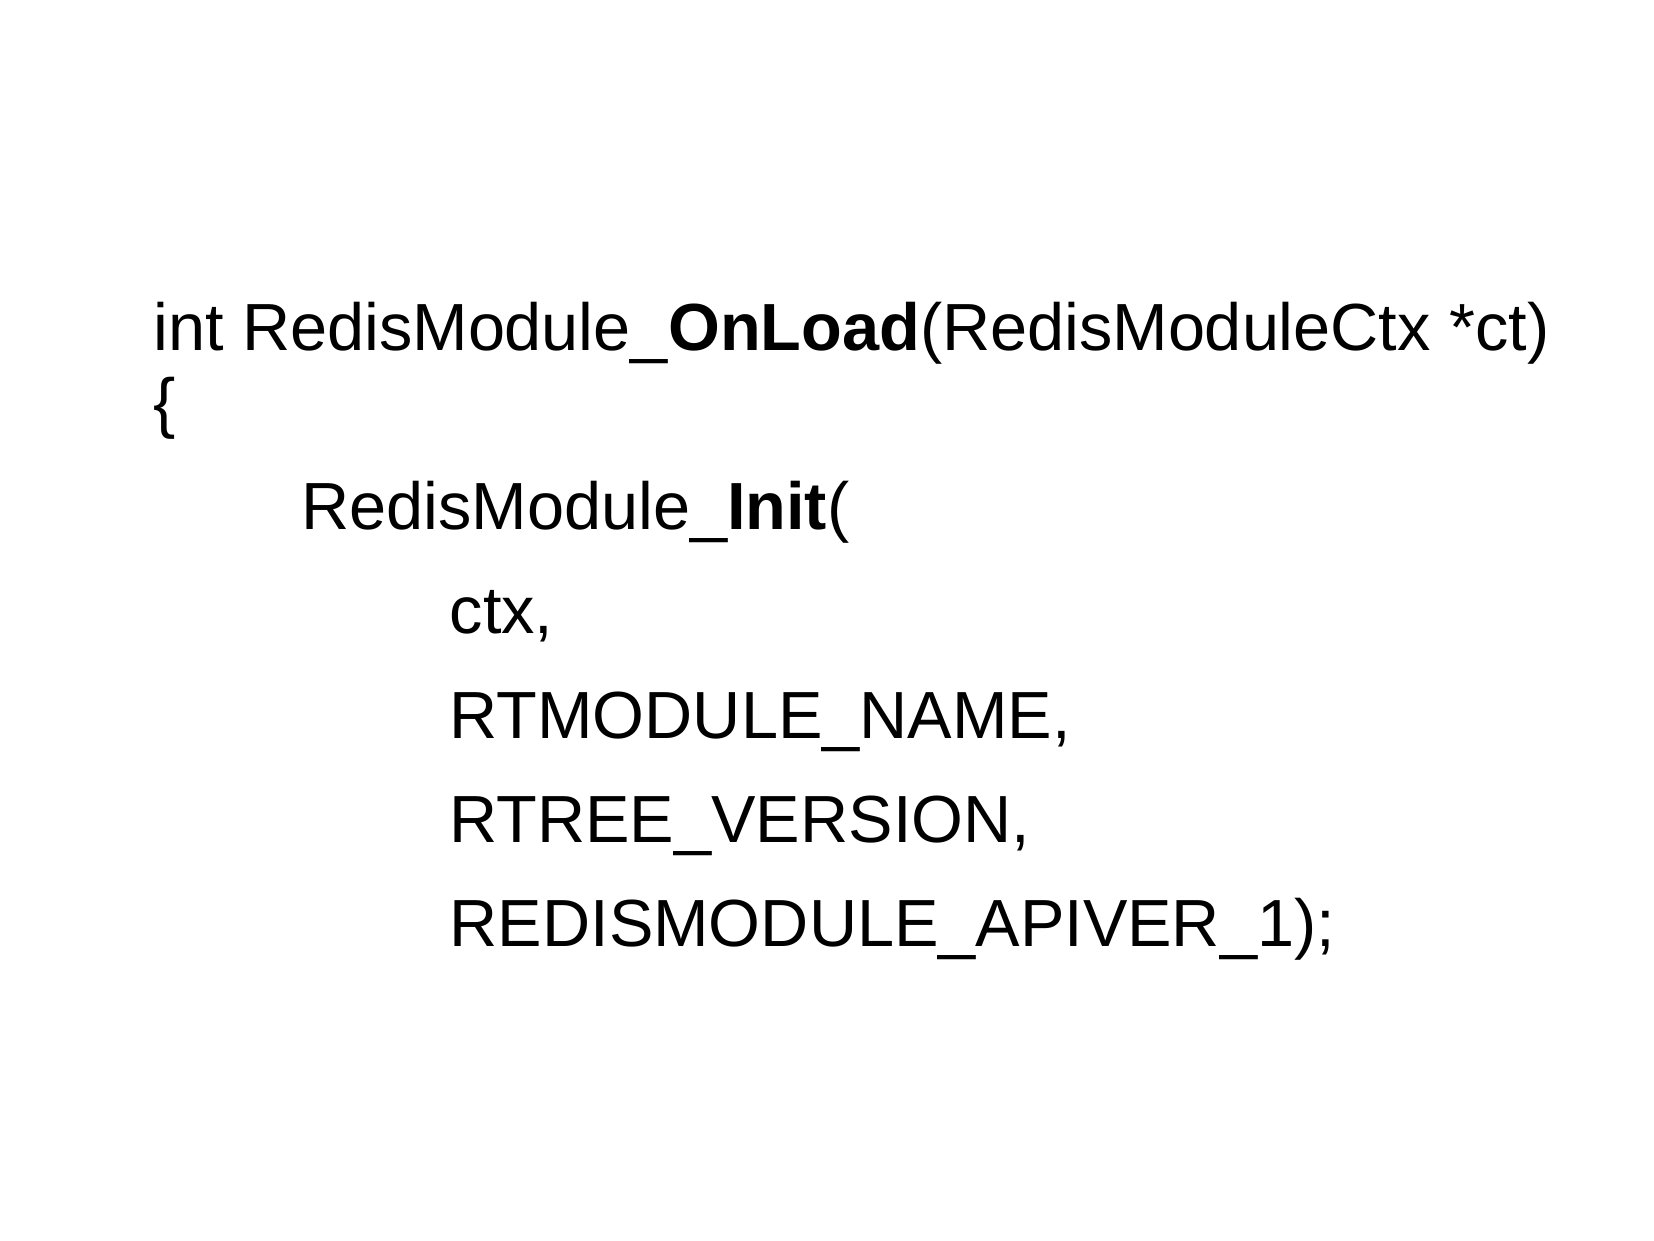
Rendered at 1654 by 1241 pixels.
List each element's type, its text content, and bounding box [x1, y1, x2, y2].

list int RedisModule_OnLoad(RedisModuleCtx *ct) { RedisModule_Init( ctx, RTMODULE_NAME, RTREE_VERSION, REDISMODULE_APIVER_1); [82, 290, 1571, 1109]
